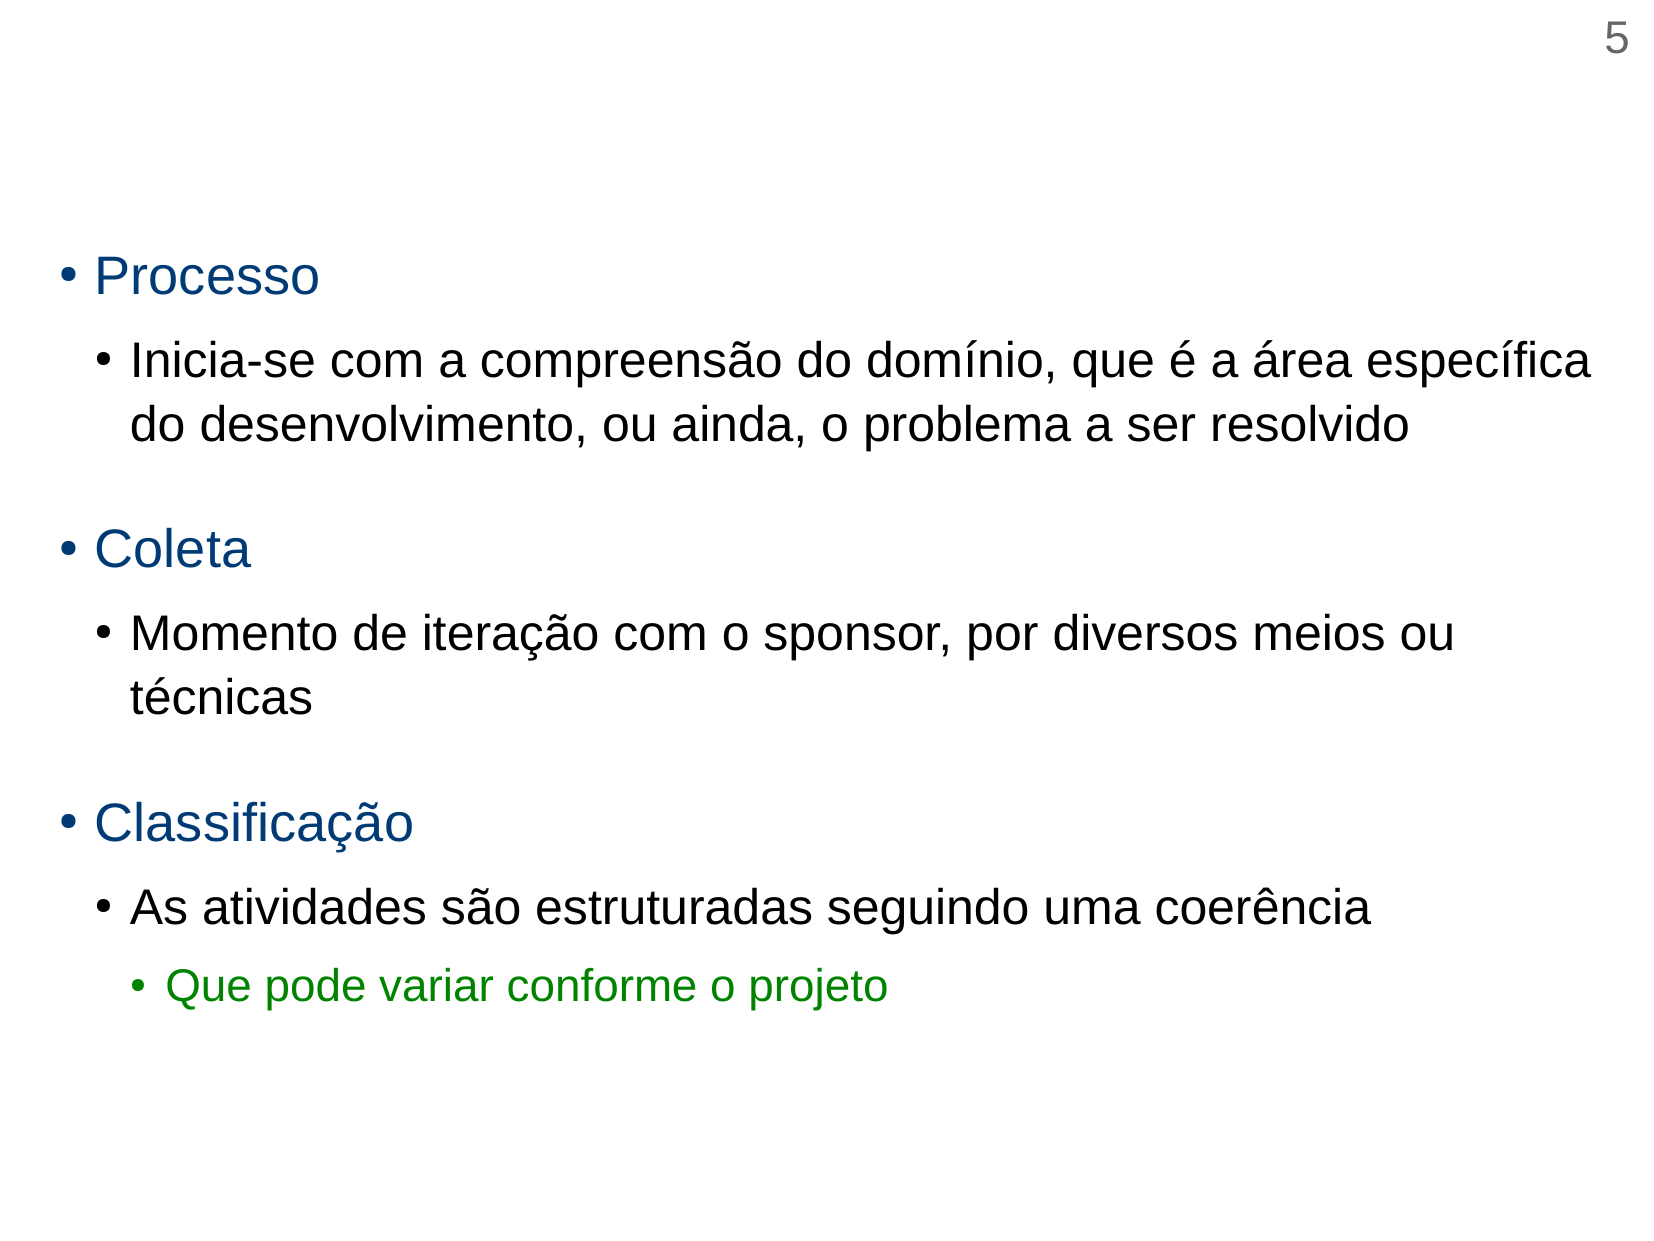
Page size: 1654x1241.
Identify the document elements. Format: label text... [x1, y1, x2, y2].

list Processo Inicia-se com a compreensão do domínio, que é a área específica do desenvolvimento, ou ainda, o problema a ser resolvido Coleta Momento de iteração com o sponsor, por diversos meios ou técnicas Classificação As atividades são estruturadas seguindo uma coerência Que pode variar conforme o projeto [59, 236, 1595, 1211]
